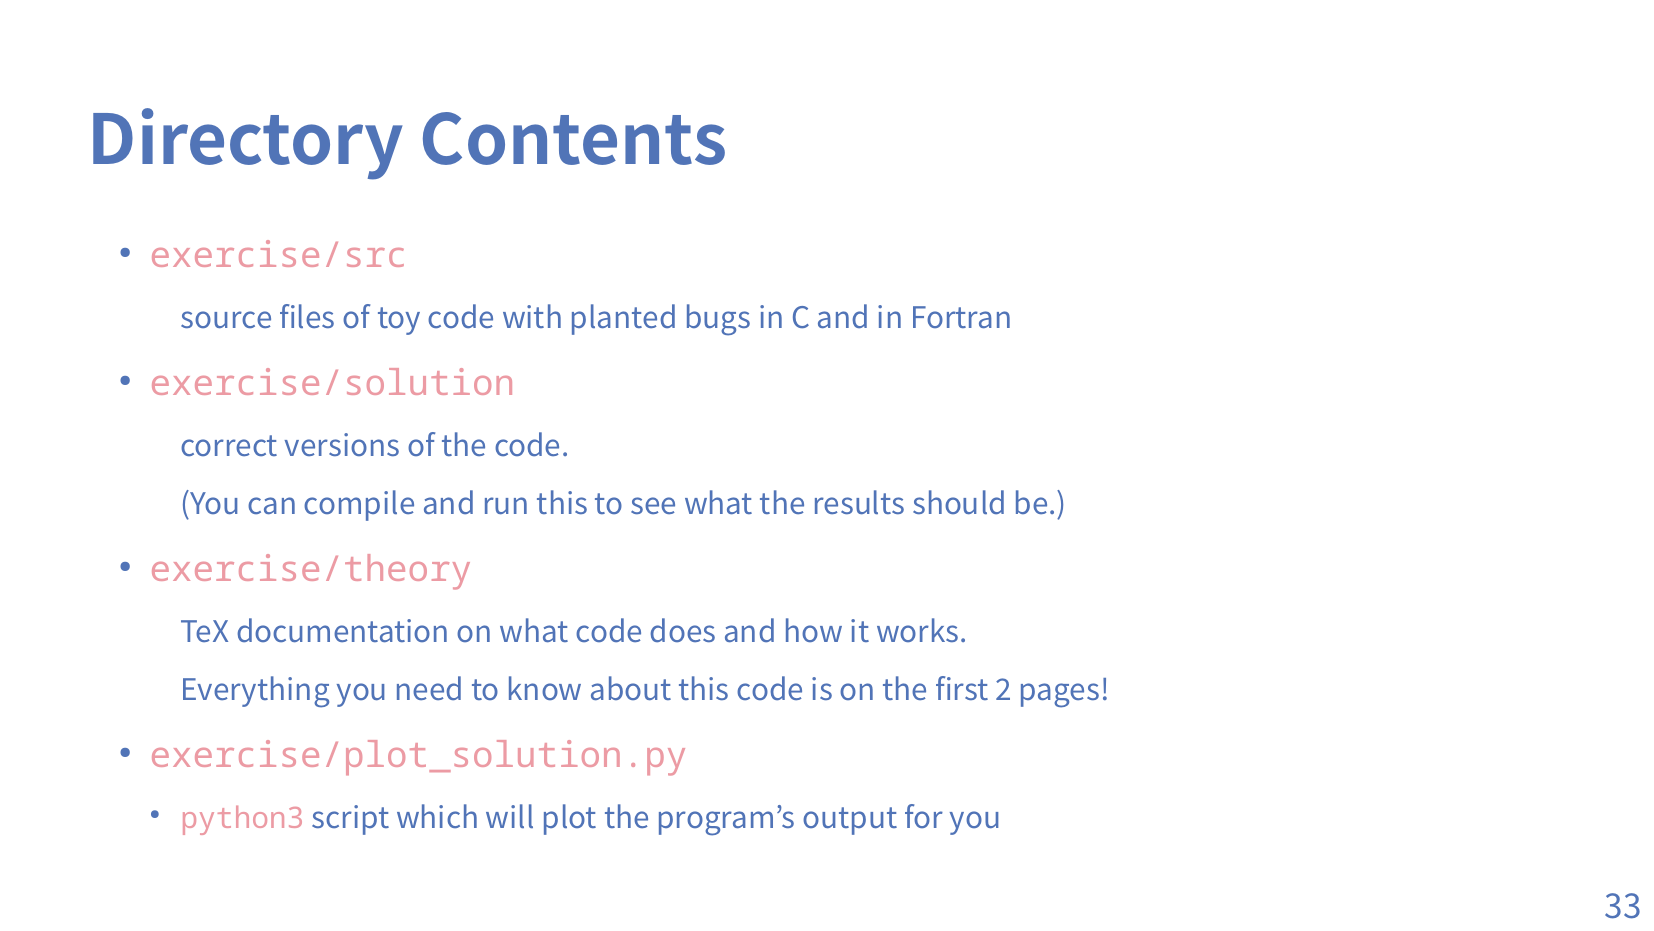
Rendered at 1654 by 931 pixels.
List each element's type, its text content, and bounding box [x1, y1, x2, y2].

title Directory Contents [87, 93, 1563, 176]
list exercise/src source files of toy code with planted bugs in C and in Fortran exercise/solution correct versions of the code. (You can compile and run this to see what the results should be.) exercise/theory TeX documentation on what code does and how it works. Everything you need to know about this code is on the first 2 pages! exercise/plot_solution.py python3 script which will plot the program’s output for you [87, 229, 1553, 840]
